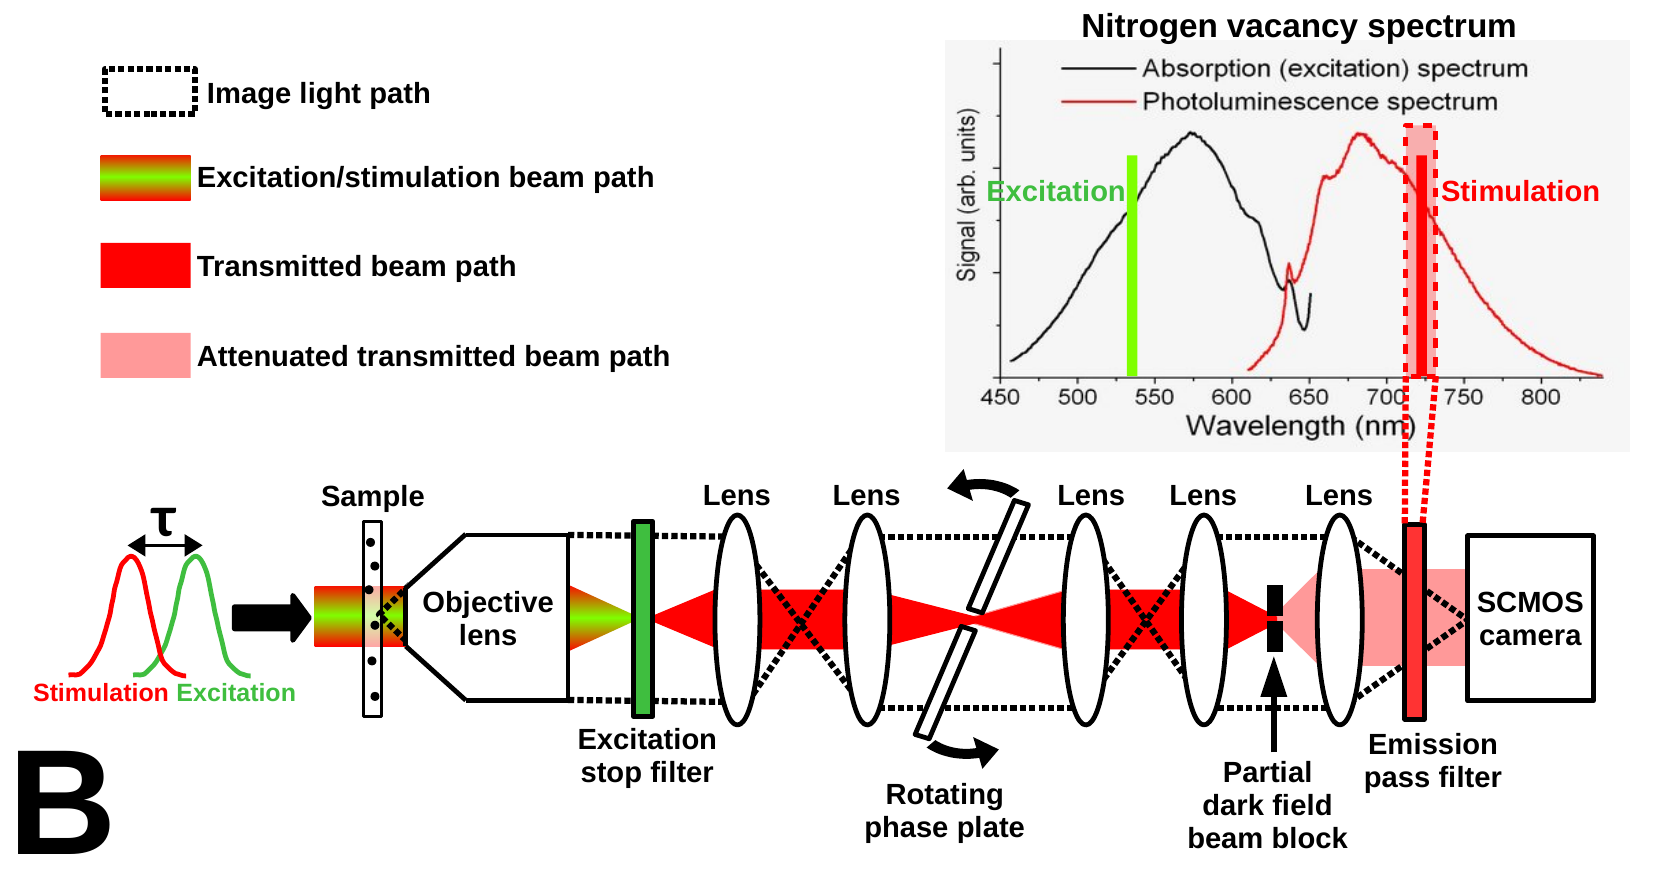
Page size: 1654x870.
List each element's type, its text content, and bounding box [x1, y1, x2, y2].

text_box Transmitted beam path [182, 242, 533, 291]
text_box SCMOS camera [1447, 578, 1613, 659]
text_box Rotating phase plate [844, 770, 1045, 861]
text_box τ [118, 485, 209, 559]
text_box [1126, 248, 1138, 377]
text_box Emission pass filter [1333, 720, 1533, 801]
picture [945, 40, 1630, 452]
text_box B [0, 711, 190, 870]
text_box Stimulation [0, 671, 135, 711]
text_box Excitation stop filter [547, 715, 748, 796]
text_box [926, 737, 999, 769]
text_box [1405, 125, 1436, 377]
text_box [425, 659, 566, 698]
text_box Lens [1286, 471, 1392, 522]
text_box [100, 332, 182, 378]
text_box [234, 595, 310, 641]
text_box Lens [1150, 471, 1256, 522]
text_box Partial dark field beam block [1170, 748, 1366, 870]
text_box Lens [814, 471, 920, 521]
text_box [947, 469, 1020, 501]
text_box [422, 537, 566, 578]
text_box [571, 500, 1594, 739]
text_box Objective lens [405, 578, 571, 659]
text_box Lens [1038, 471, 1144, 521]
text_box [104, 69, 192, 115]
text_box [1126, 155, 1138, 167]
text_box Image light path [192, 69, 481, 117]
text_box [314, 521, 405, 717]
text_box [100, 155, 182, 201]
text_box Excitation [135, 671, 338, 721]
text_box Excitation/stimulation beam path [182, 153, 689, 233]
text_box Excitation [954, 167, 1158, 248]
text_box Attenuated transmitted beam path [182, 332, 704, 383]
text_box Lens [684, 471, 790, 521]
text_box Stimulation [1419, 167, 1622, 248]
text_box [100, 242, 182, 288]
text_box Sample [288, 472, 458, 520]
text_box Nitrogen vacancy spectrum [1044, 0, 1555, 81]
